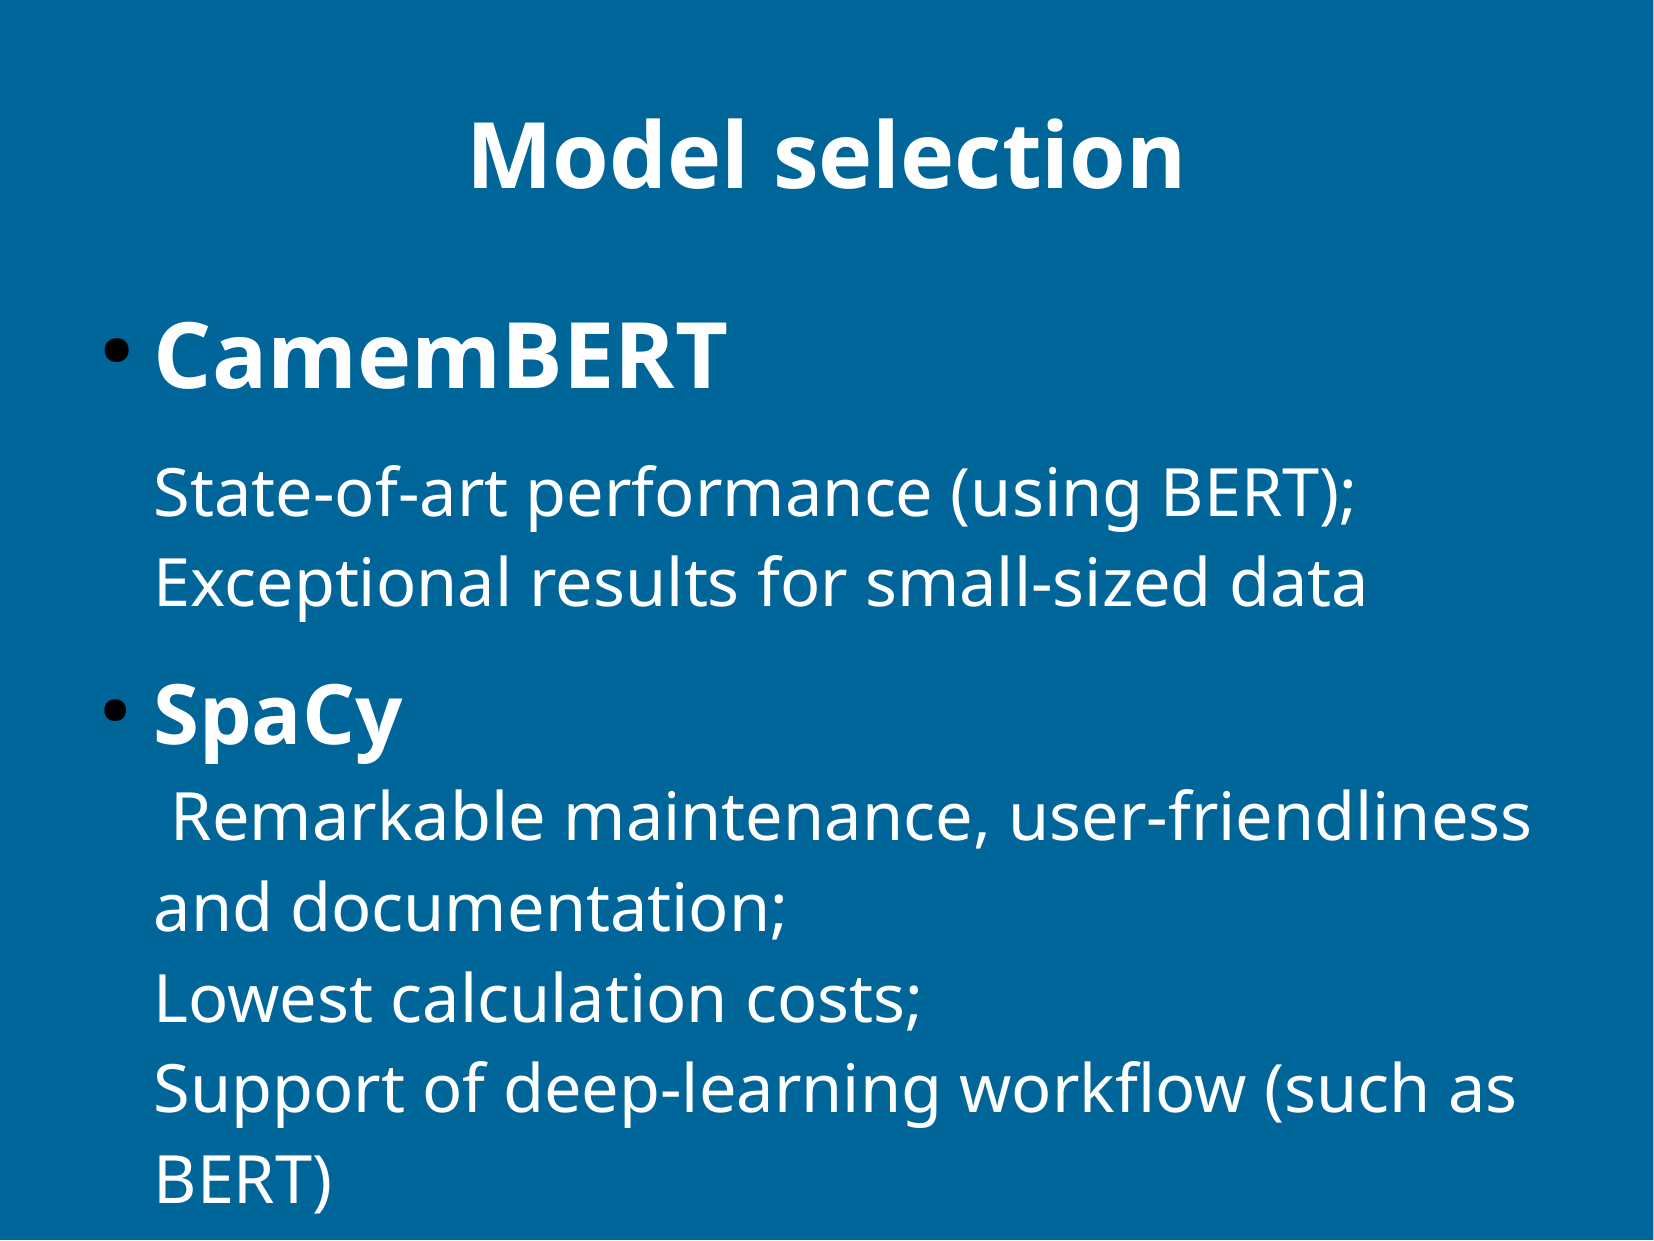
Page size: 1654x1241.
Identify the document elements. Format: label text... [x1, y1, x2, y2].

title Model selection [82, 49, 1571, 257]
list CamemBERT State-of-art performance (using BERT); Exceptional results for small-sized data SpaCy Remarkable maintenance, user-friendliness and documentation; Lowest calculation costs; Support of deep-learning workflow (such as BERT) [82, 290, 1571, 1241]
